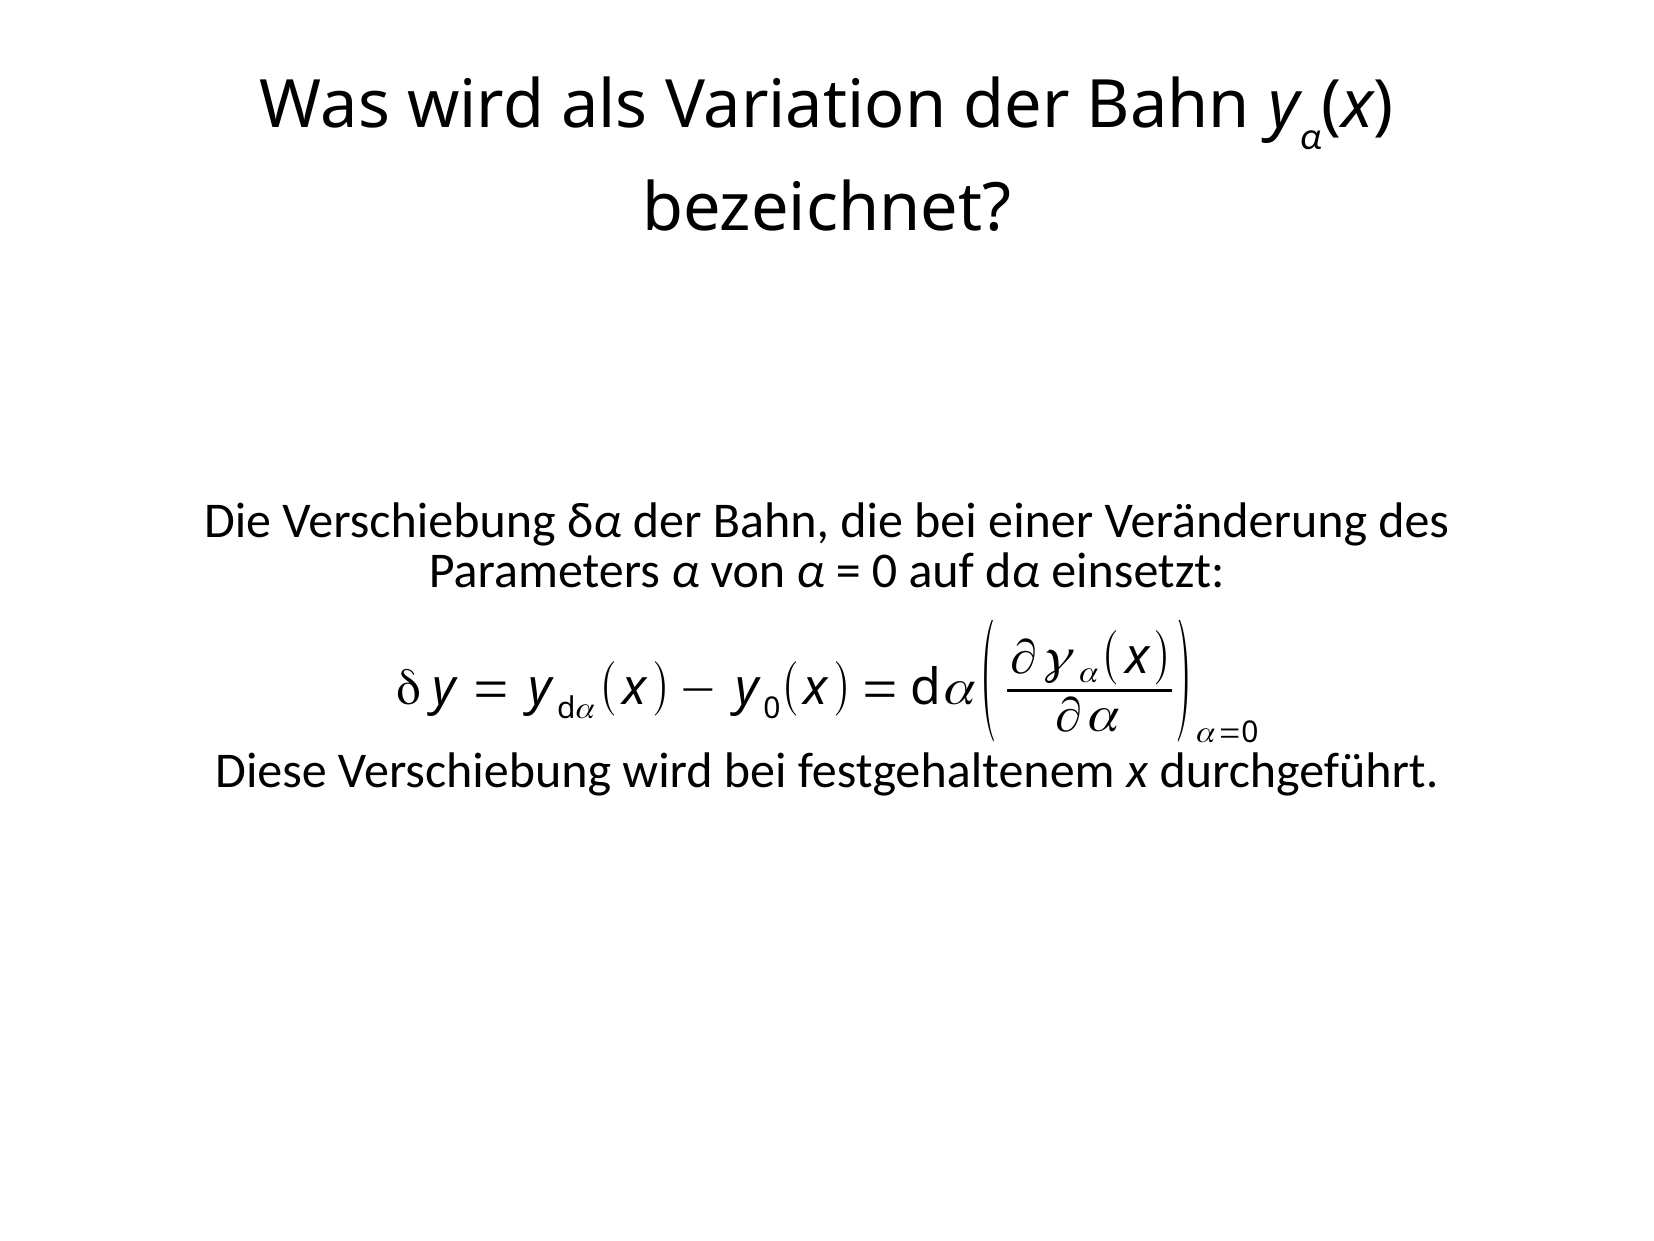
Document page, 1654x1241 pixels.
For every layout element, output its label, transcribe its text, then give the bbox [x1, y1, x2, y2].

subtitle Die Verschiebung δα der Bahn, die bei einer Veränderung des Parameters α von α = 0 auf dα einsetzt: Diese Verschiebung wird bei festgehaltenem x durchgeführt. [82, 290, 1571, 1010]
title Was wird als Variation der Bahn yα(x) bezeichnet? [82, 49, 1571, 257]
chart [389, 620, 1264, 750]
